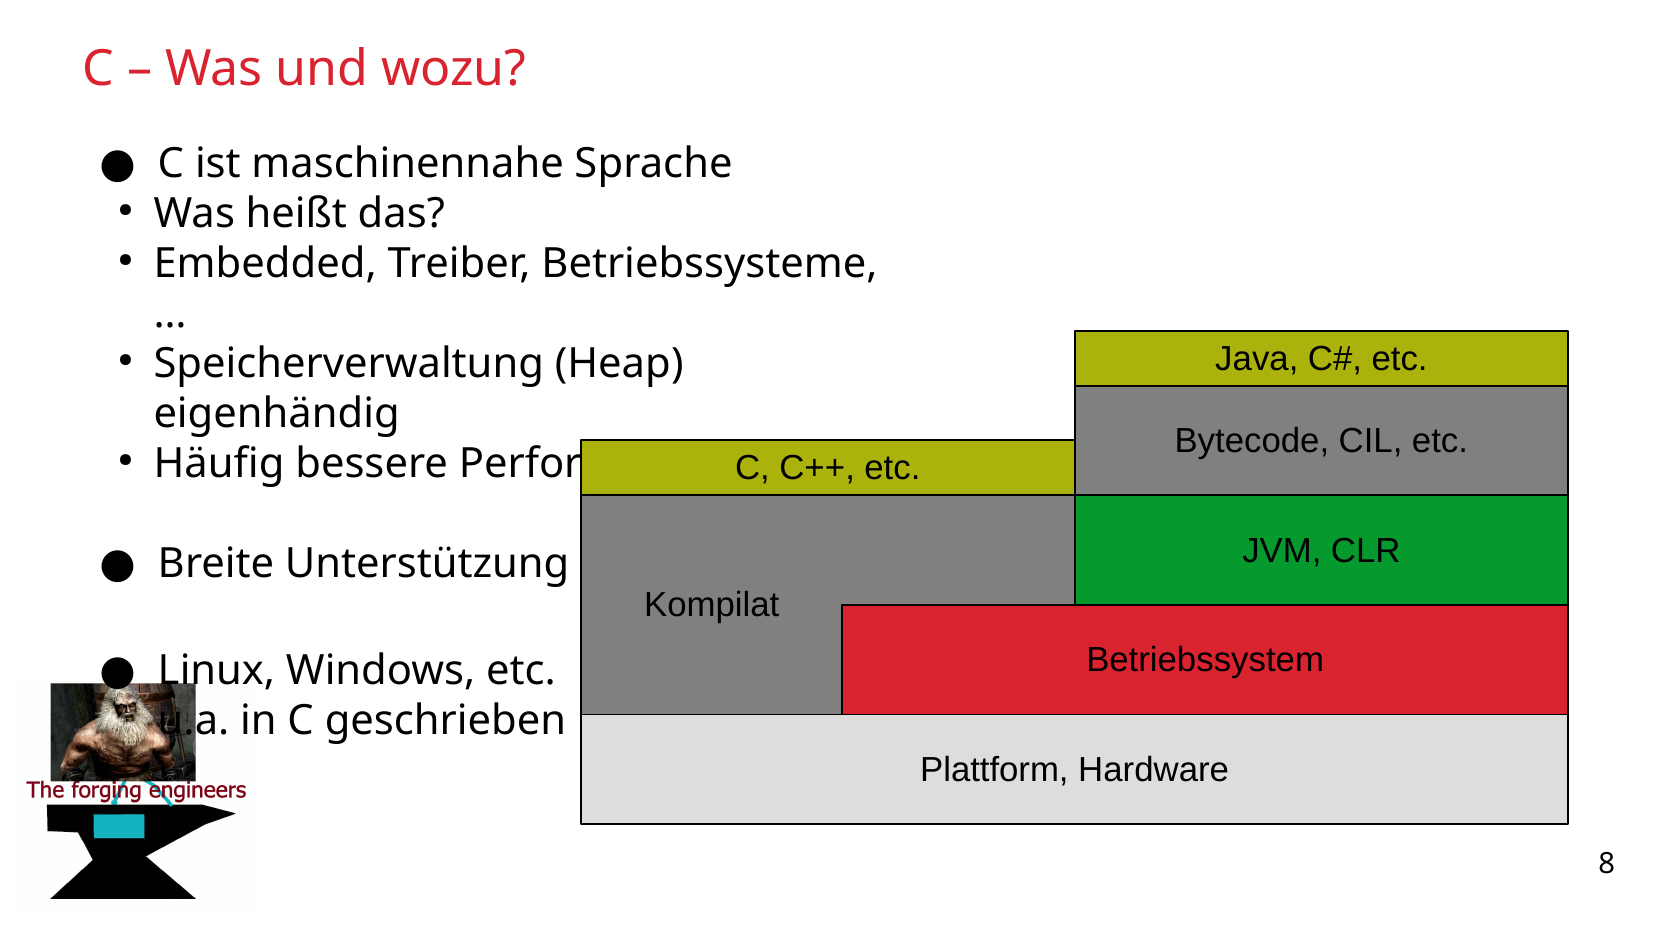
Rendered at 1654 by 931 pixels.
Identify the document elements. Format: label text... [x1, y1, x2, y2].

title C – Was und wozu? [82, 37, 1571, 95]
picture [566, 316, 1583, 839]
subtitle C ist maschinennahe Sprache Was heißt das? Embedded, Treiber, Betriebssysteme, … Speicherverwaltung (Heap) eigenhändig Häufig bessere Performance Breite Unterstützung Linux, Windows, etc. u.a. in C geschrieben [82, 135, 910, 650]
picture [17, 679, 254, 916]
